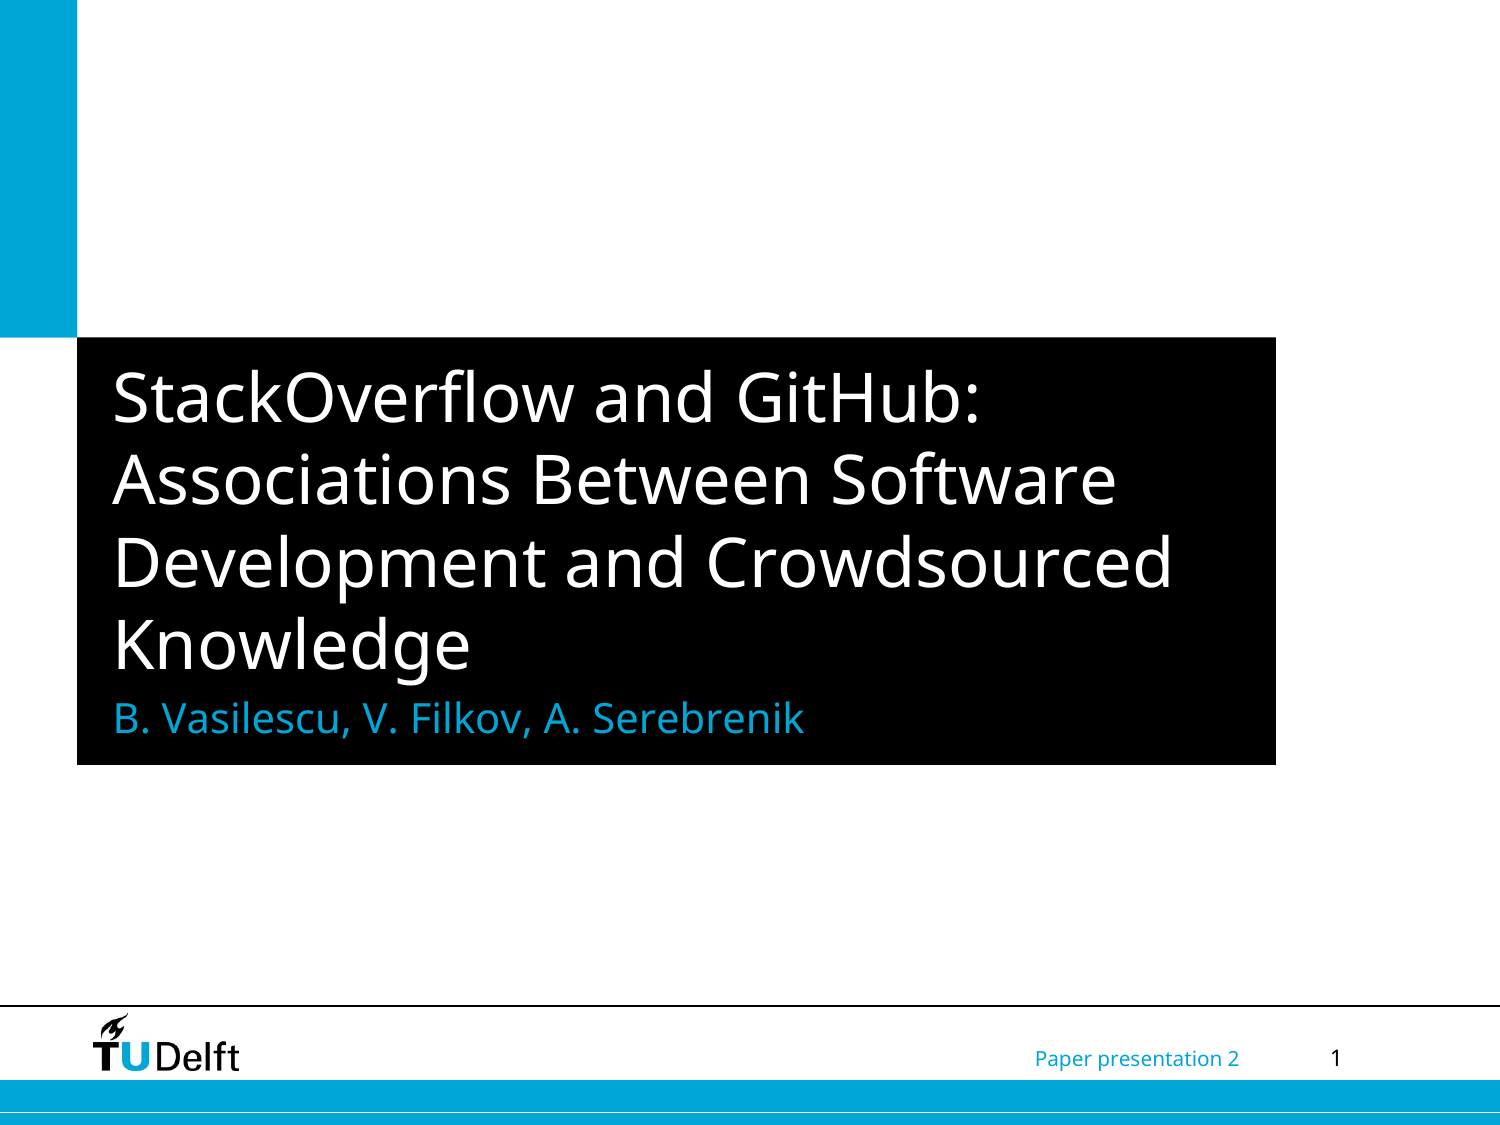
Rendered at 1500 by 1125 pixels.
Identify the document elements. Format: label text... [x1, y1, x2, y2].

picture [93, 1013, 239, 1071]
subtitle B. Vasilescu, V. Filkov, A. Serebrenik [112, 690, 1321, 826]
text_box [0, 0, 1276, 765]
title StackOverflow and GitHub: Associations Between Software Development and Crowdsourced Knowledge [112, 353, 1366, 706]
